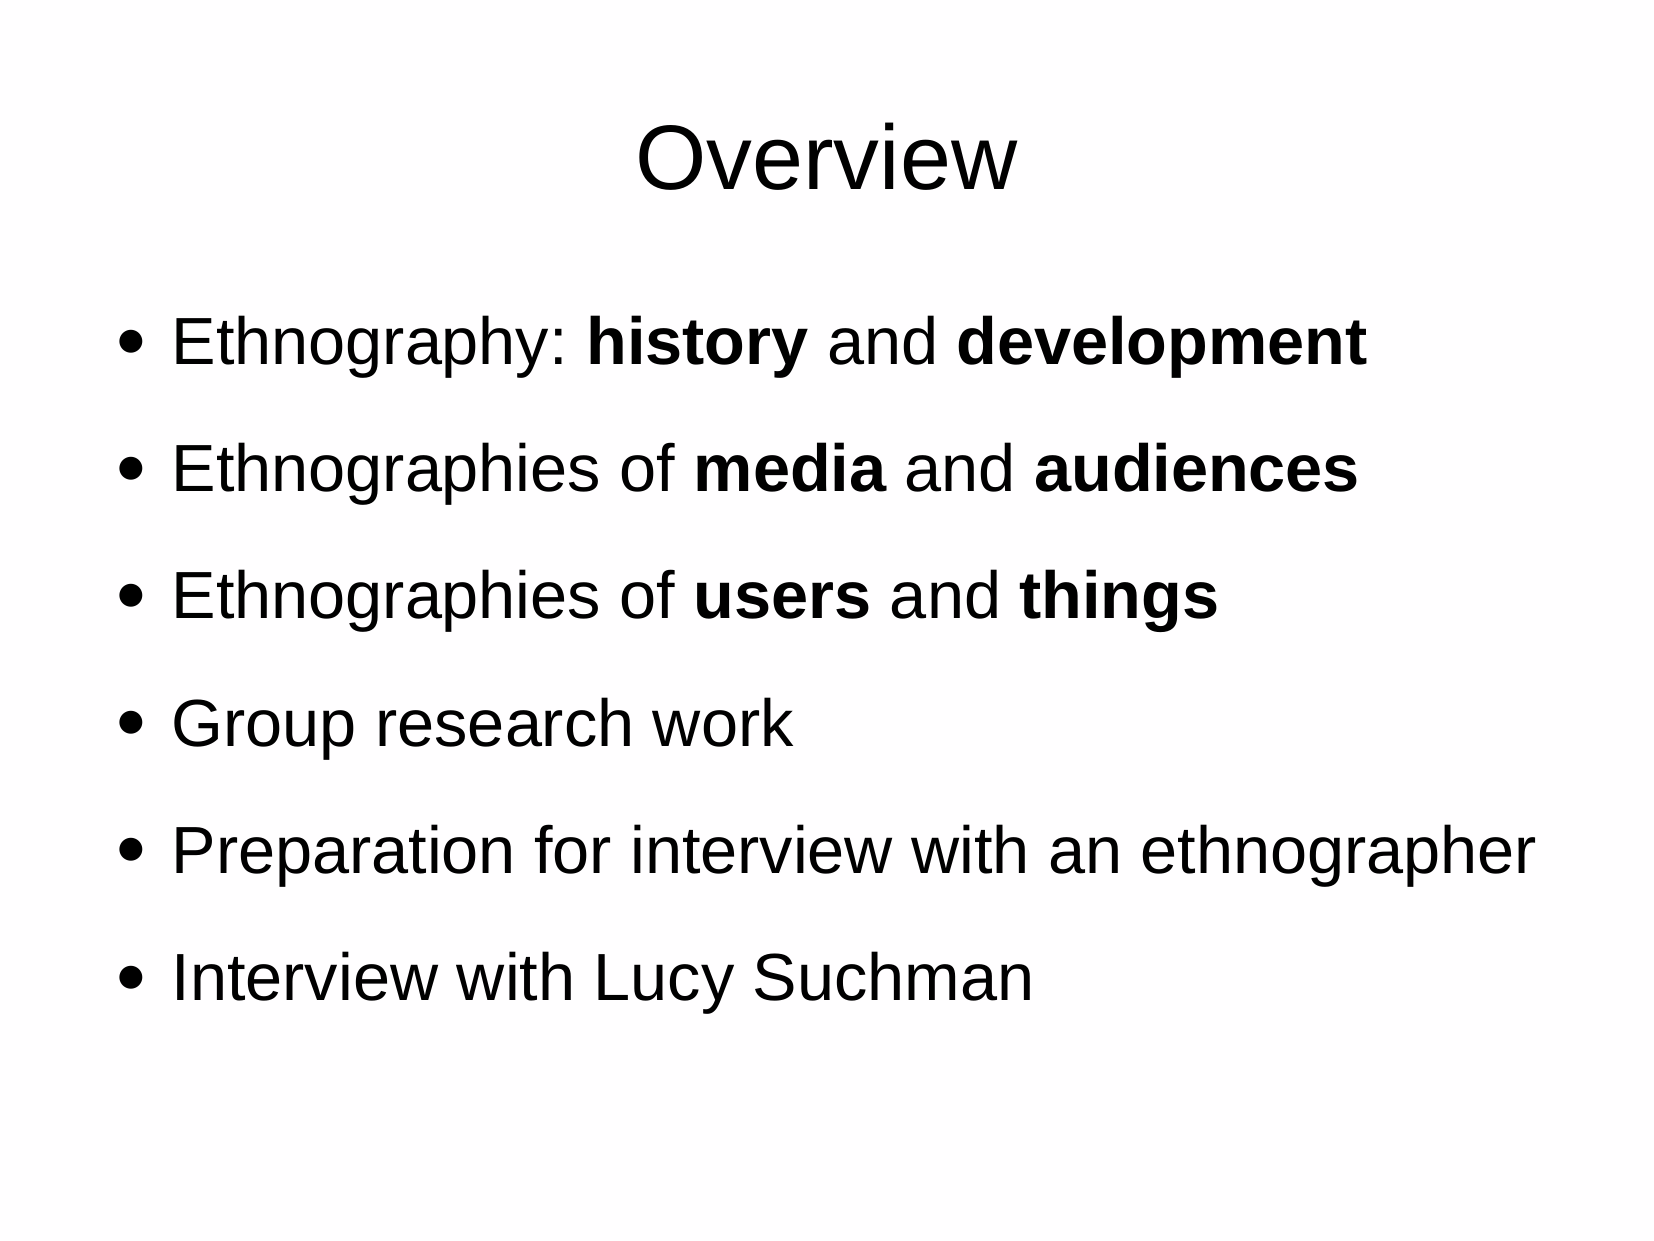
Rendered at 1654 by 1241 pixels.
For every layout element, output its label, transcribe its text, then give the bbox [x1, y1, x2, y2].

title Overview [82, 49, 1571, 257]
list Ethnography: history and development Ethnographies of media and audiences Ethnographies of users and things Group research work Preparation for interview with an ethnographer Interview with Lucy Suchman [82, 290, 1571, 1010]
